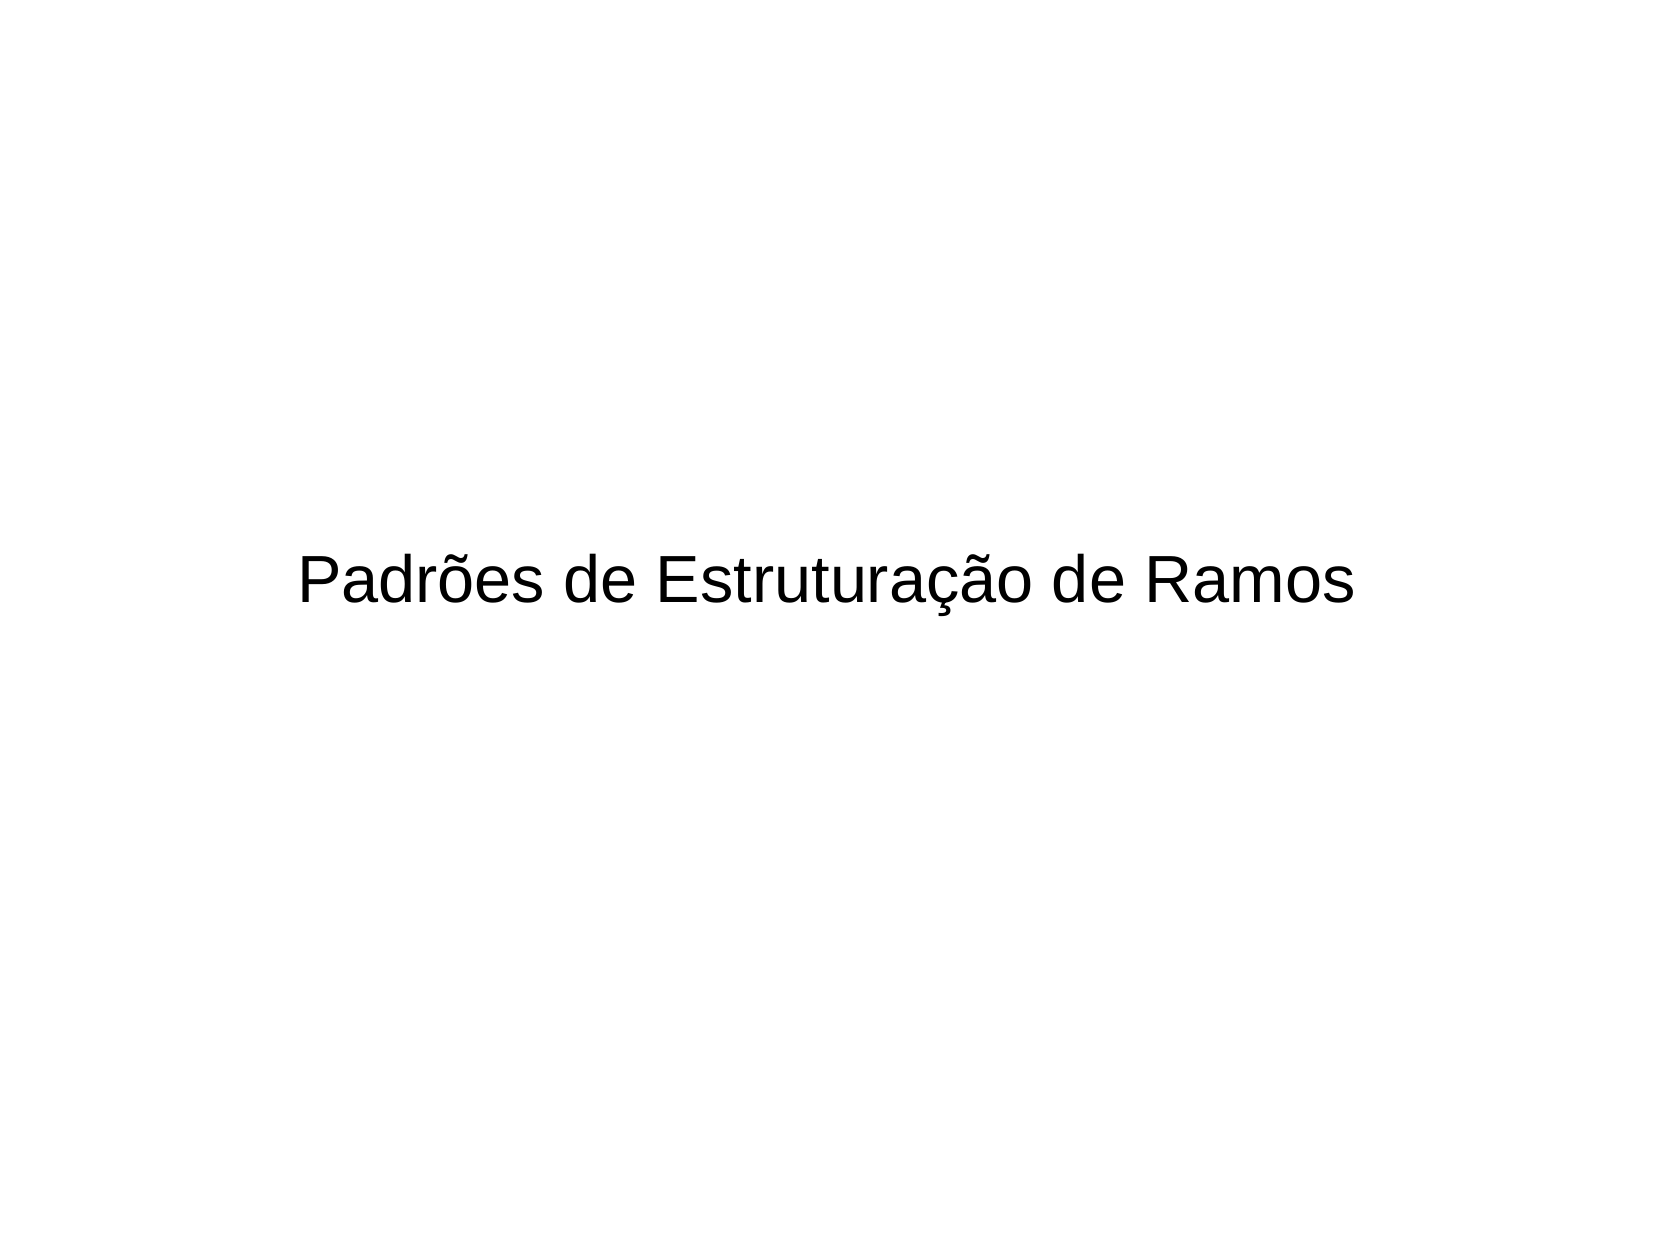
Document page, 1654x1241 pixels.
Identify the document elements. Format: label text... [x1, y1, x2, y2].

subtitle Padrões de Estruturação de Ramos [82, 49, 1571, 1111]
